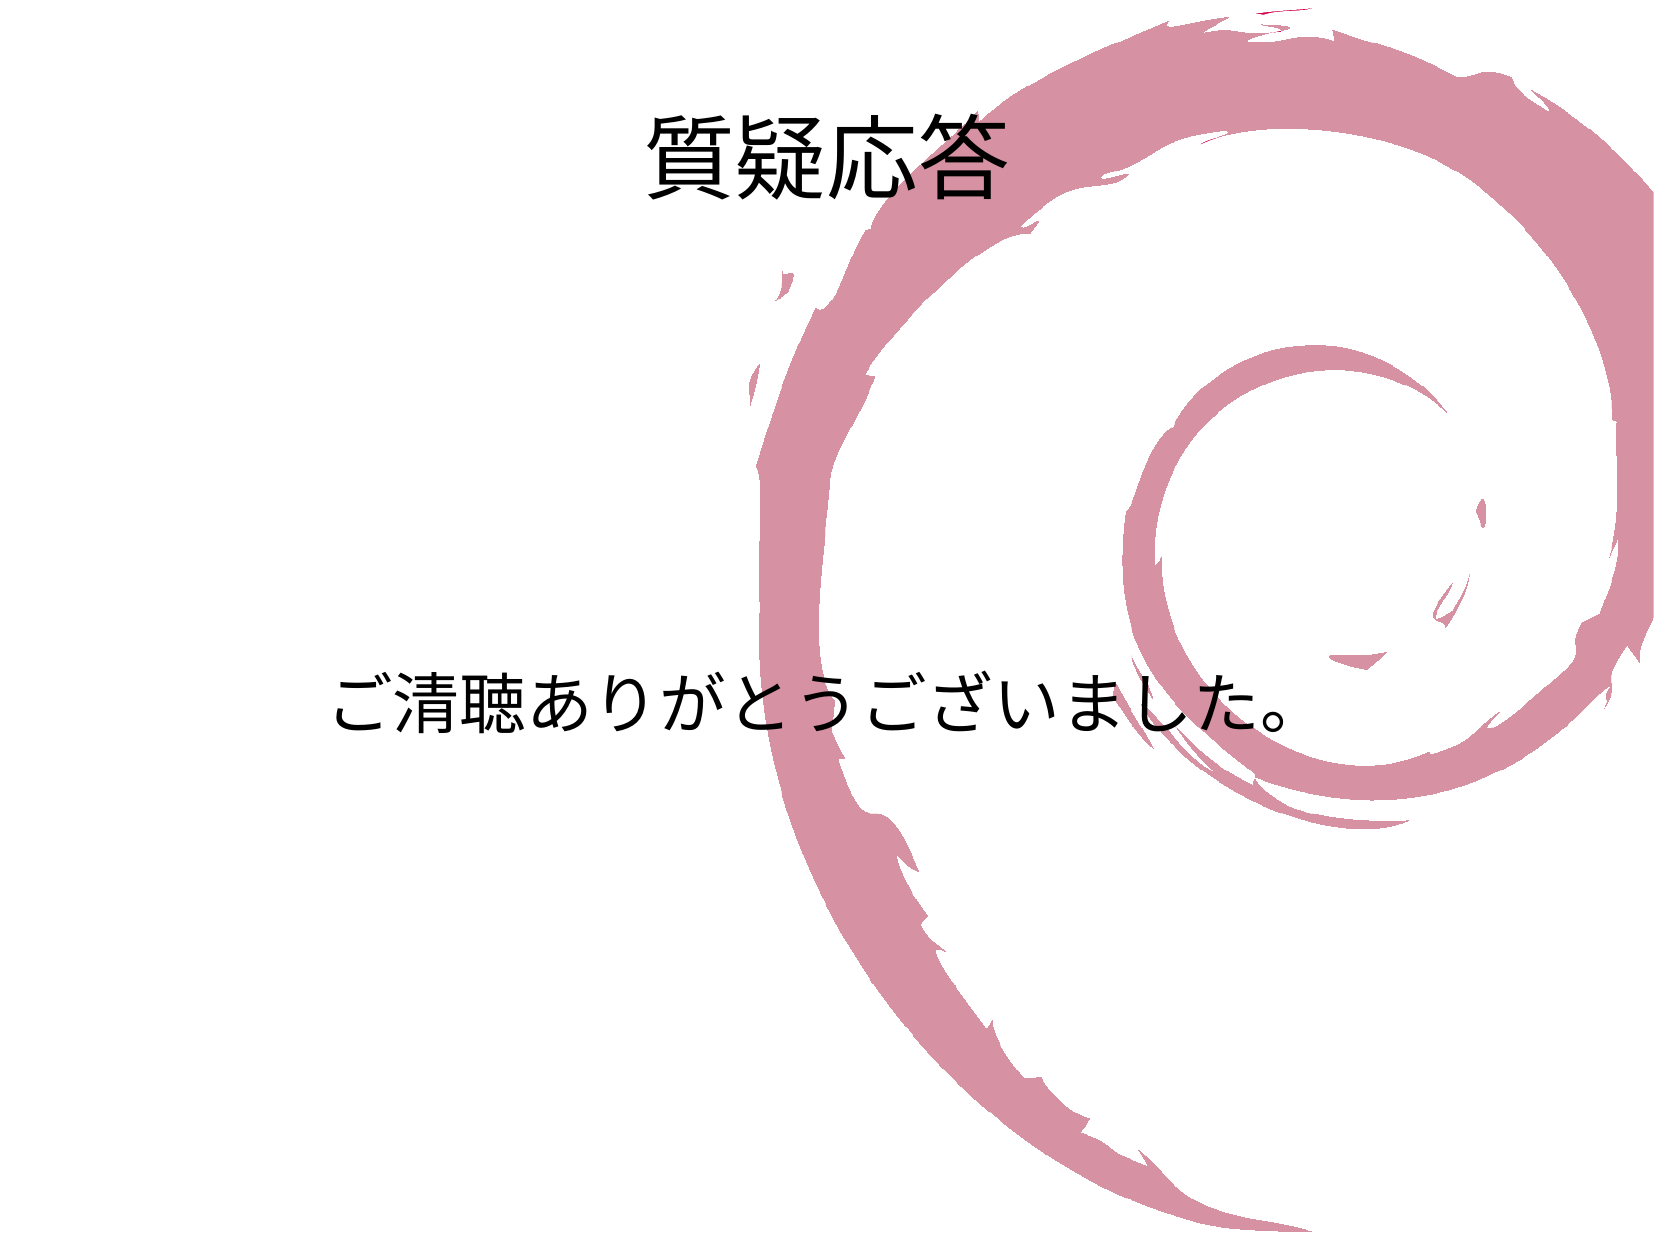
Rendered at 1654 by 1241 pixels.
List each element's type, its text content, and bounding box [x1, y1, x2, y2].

title 質疑応答 [82, 49, 1571, 257]
picture [738, 0, 1654, 1241]
subtitle ご清聴ありがとうございました。 [82, 290, 1571, 1109]
